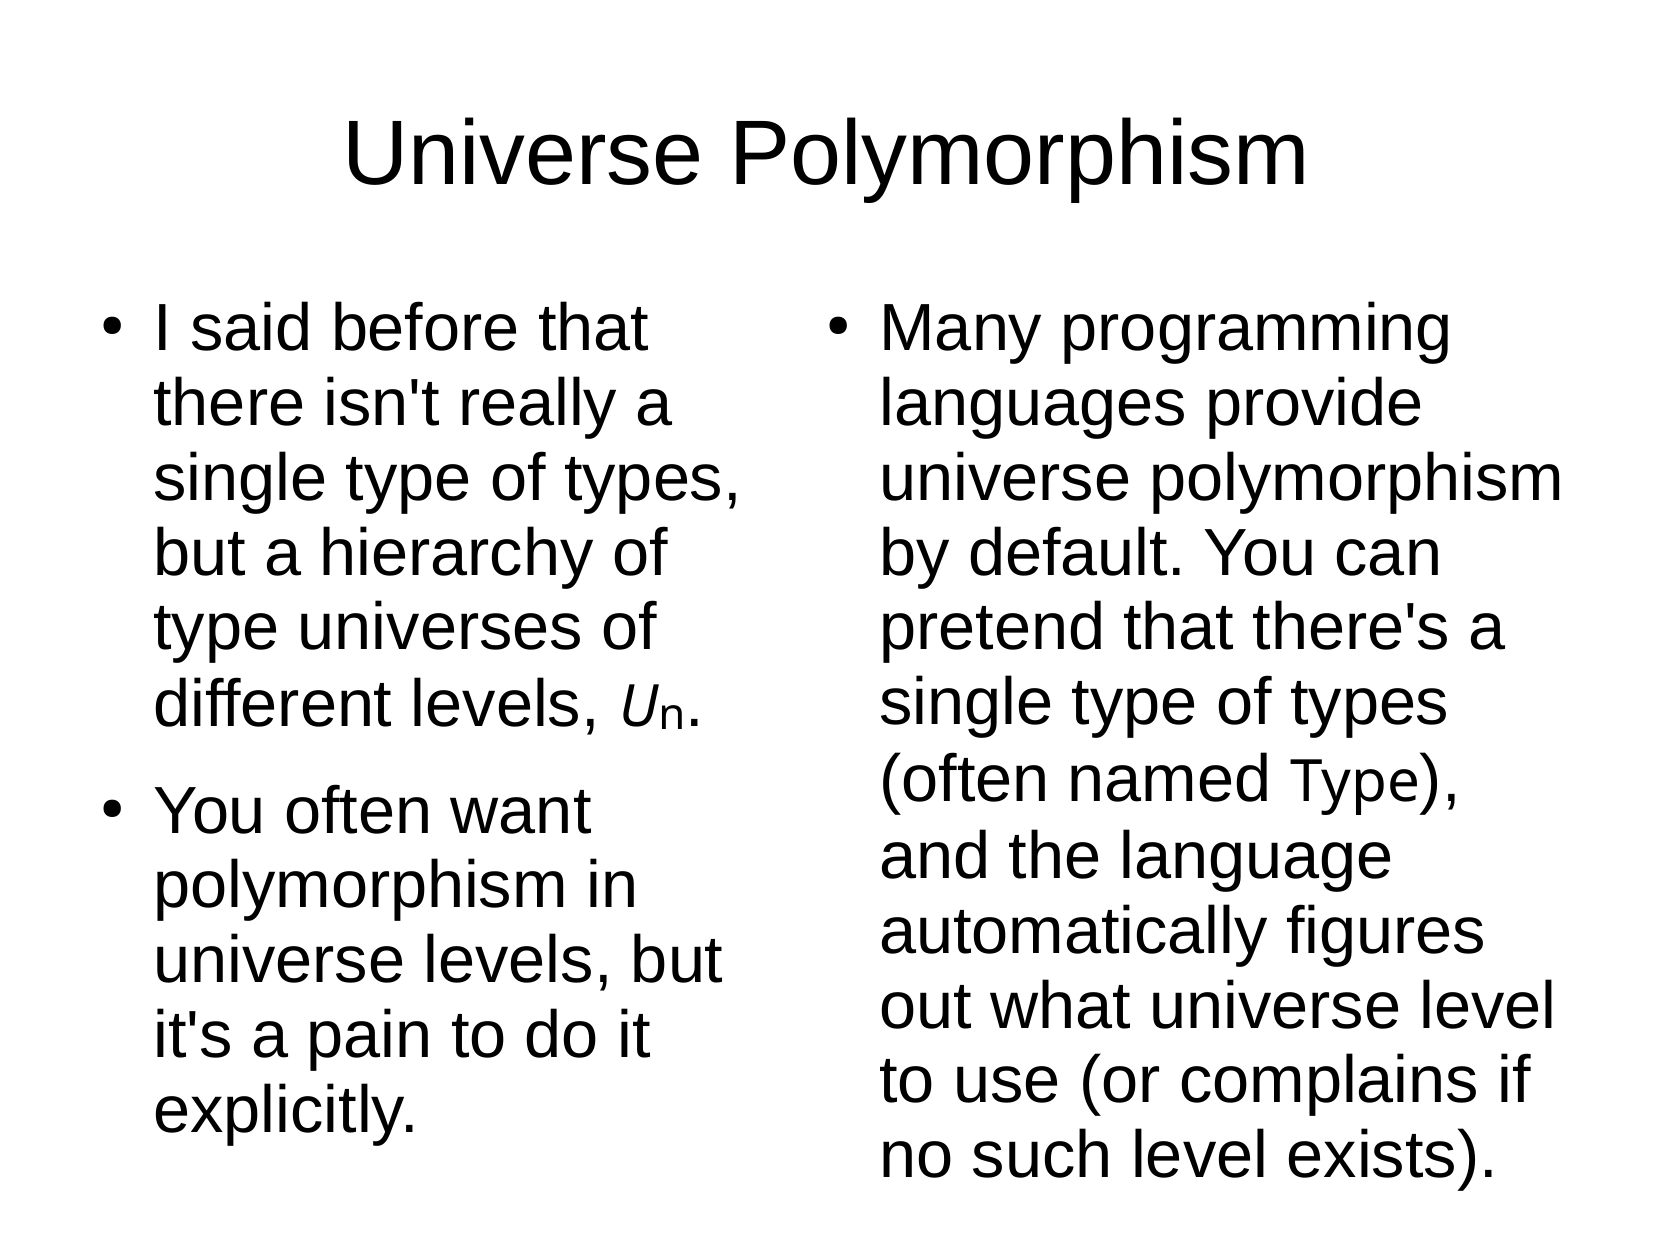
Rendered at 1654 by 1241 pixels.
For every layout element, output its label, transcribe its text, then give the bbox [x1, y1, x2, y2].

list Many programming languages provide universe polymorphism by default. You can pretend that there's a single type of types (often named Type), and the language automatically figures out what universe level to use (or complains if no such level exists). [808, 290, 1572, 1188]
list I said before that there isn't really a single type of types, but a hierarchy of type universes of different levels, Un. You often want polymorphism in universe levels, but it's a pain to do it explicitly. [82, 290, 808, 1152]
title Universe Polymorphism [82, 49, 1571, 257]
